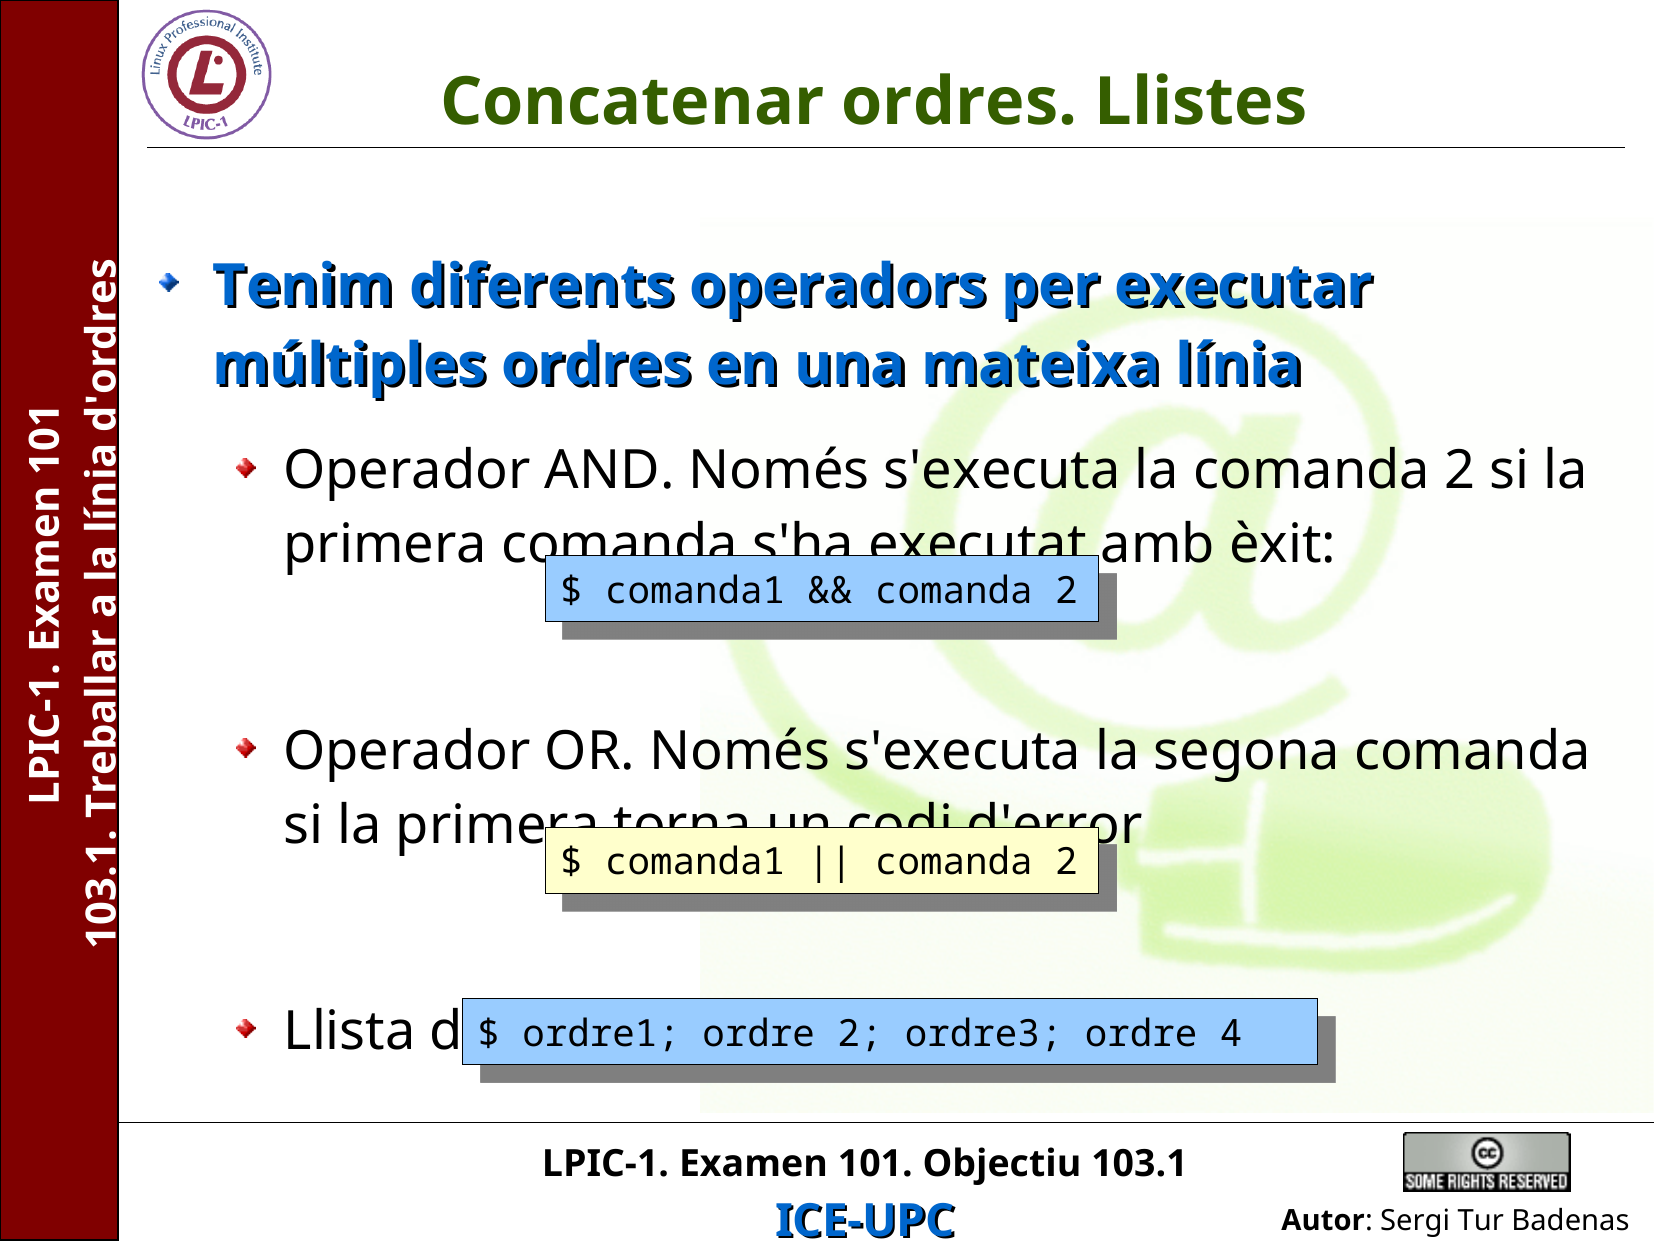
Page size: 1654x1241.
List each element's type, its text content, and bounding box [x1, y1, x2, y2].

text_box $ comanda1 && comanda 2 [545, 555, 1099, 622]
text_box $ ordre1; ordre 2; ordre3; ordre 4 [462, 998, 1318, 1065]
title Concatenar ordres. Llistes [129, 56, 1619, 141]
picture [1403, 1132, 1571, 1192]
picture [700, 217, 1654, 1113]
picture [135, 5, 277, 56]
text_box $ comanda1 || comanda 2 [545, 827, 1099, 893]
list Tenim diferents operadors per executar múltiples ordres en una mateixa línia Operador AND. Només s'executa la comanda 2 si la primera comanda s'ha executat amb èxit: Operador OR. Només s'executa la segona comanda si la primera torna un codi d'error Llista d'ordres [141, 242, 1630, 1078]
